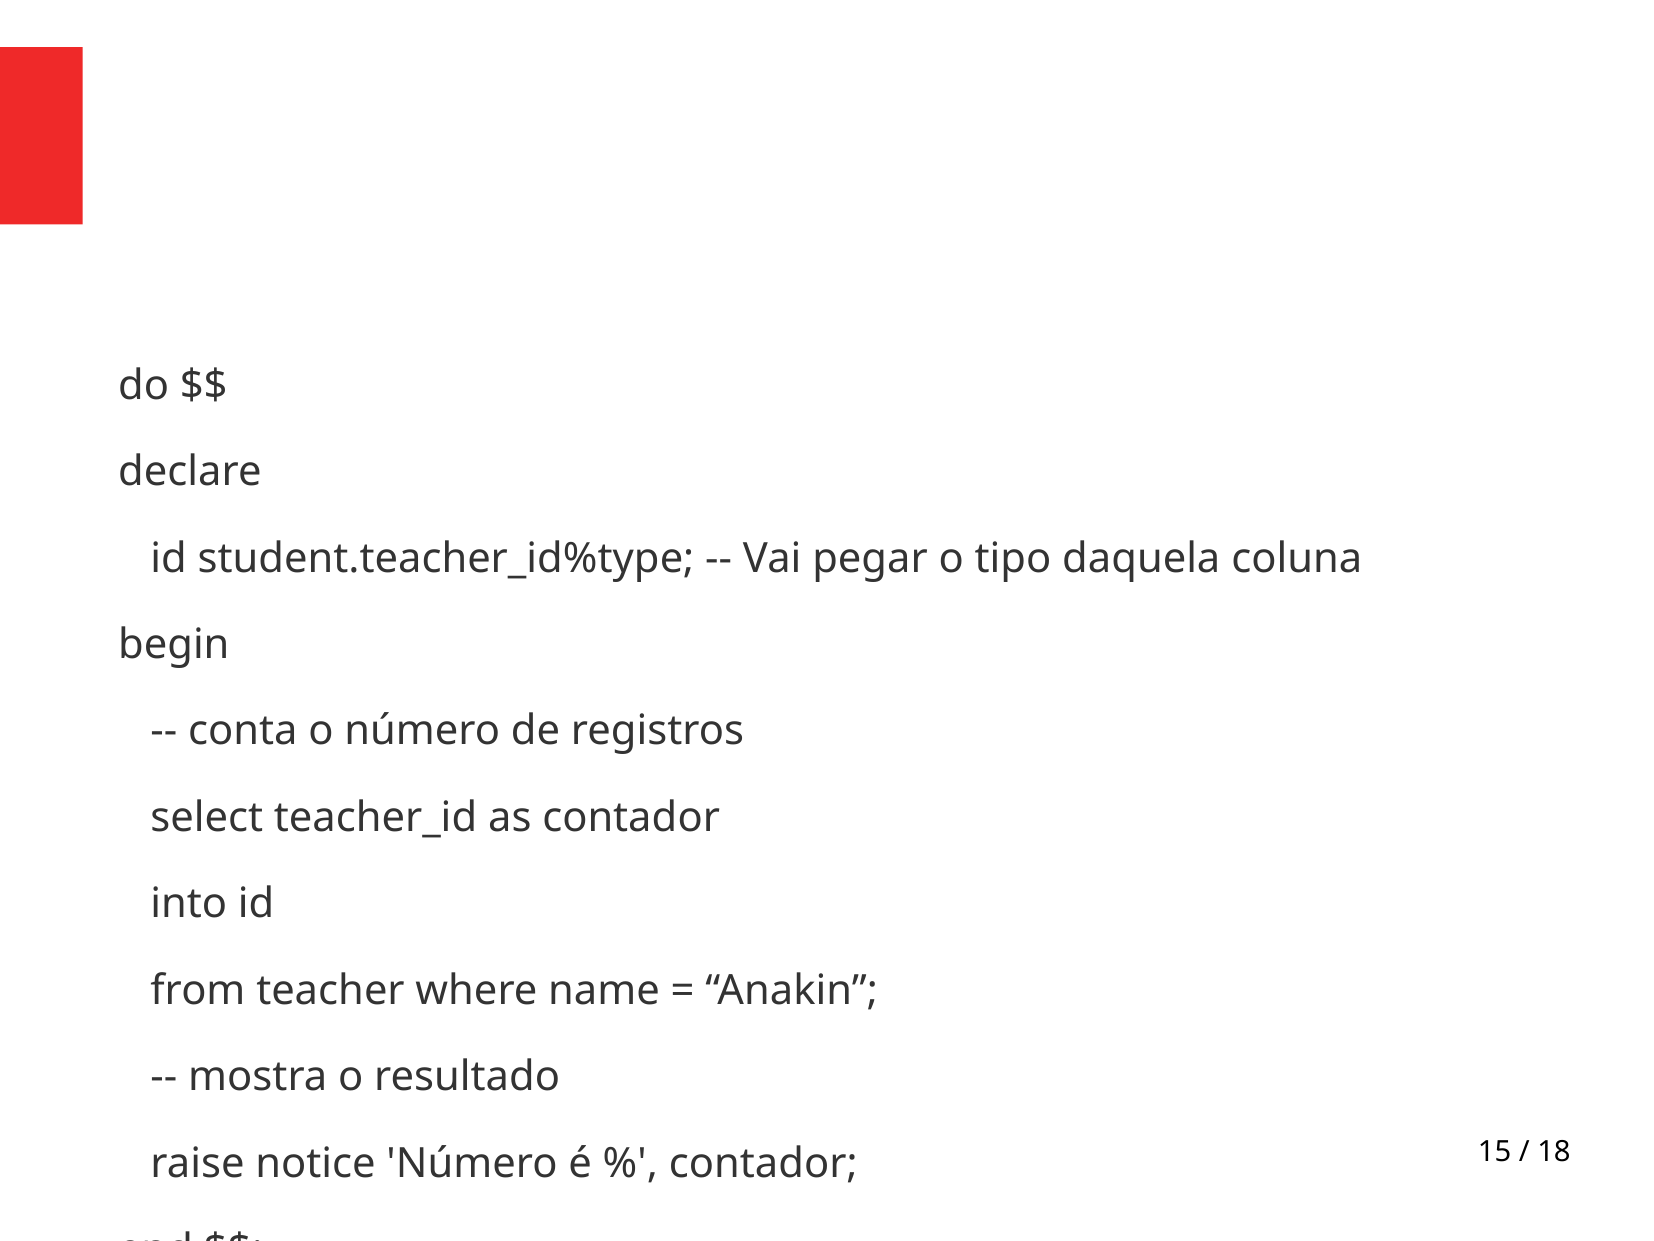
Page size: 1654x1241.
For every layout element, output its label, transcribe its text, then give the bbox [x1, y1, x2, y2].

list do $$ declare id student.teacher_id%type; -- Vai pegar o tipo daquela coluna begin -- conta o número de registros select teacher_id as contador into id from teacher where name = “Anakin”; -- mostra o resultado raise notice 'Número é %', contador; end $$; [118, 354, 1536, 1074]
